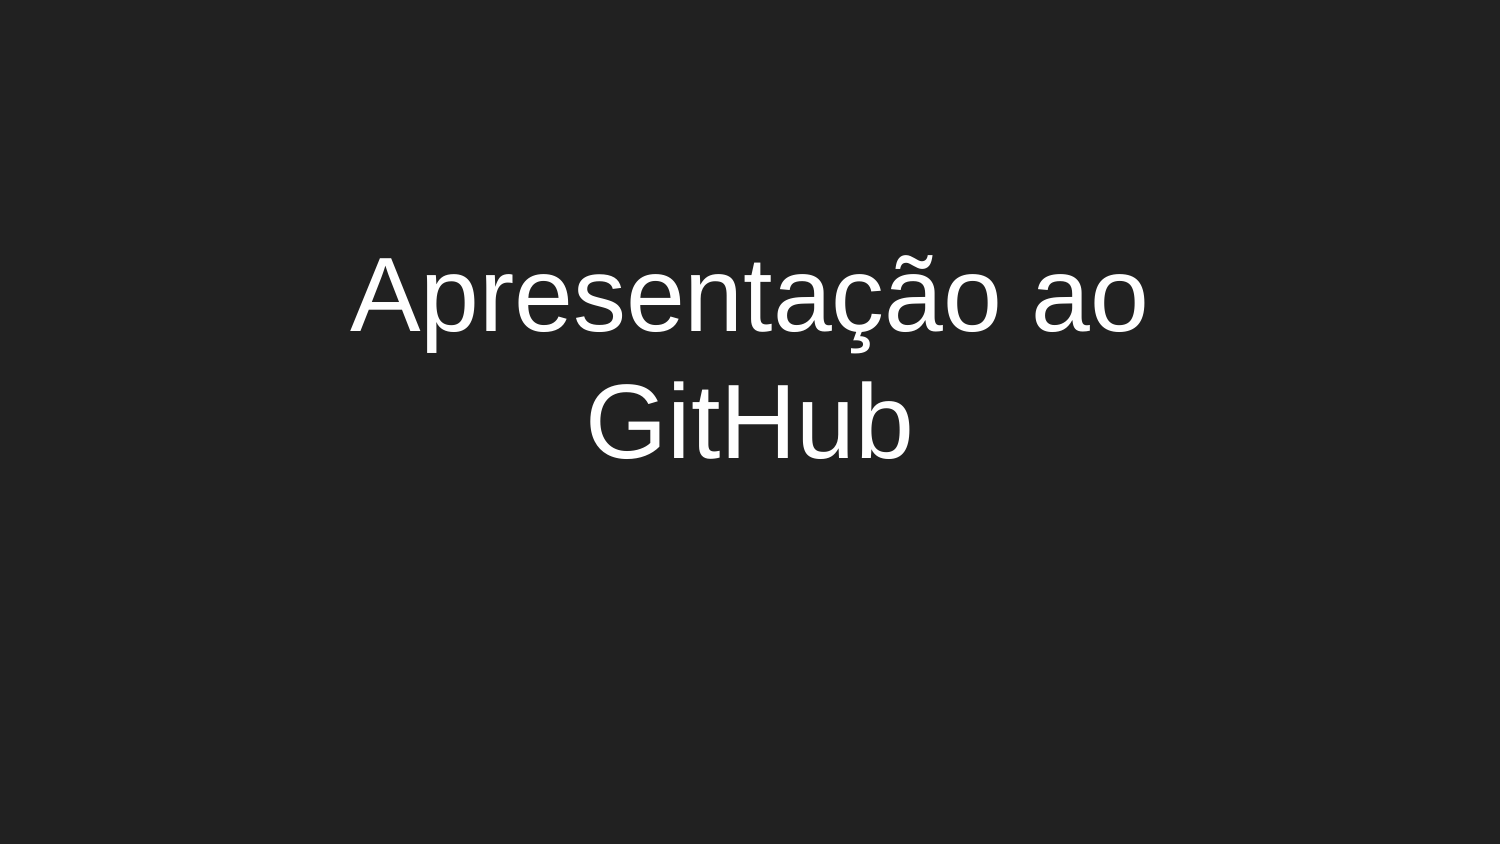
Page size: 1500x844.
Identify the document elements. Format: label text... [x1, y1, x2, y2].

title Apresentação ao GitHub [186, 190, 1314, 496]
